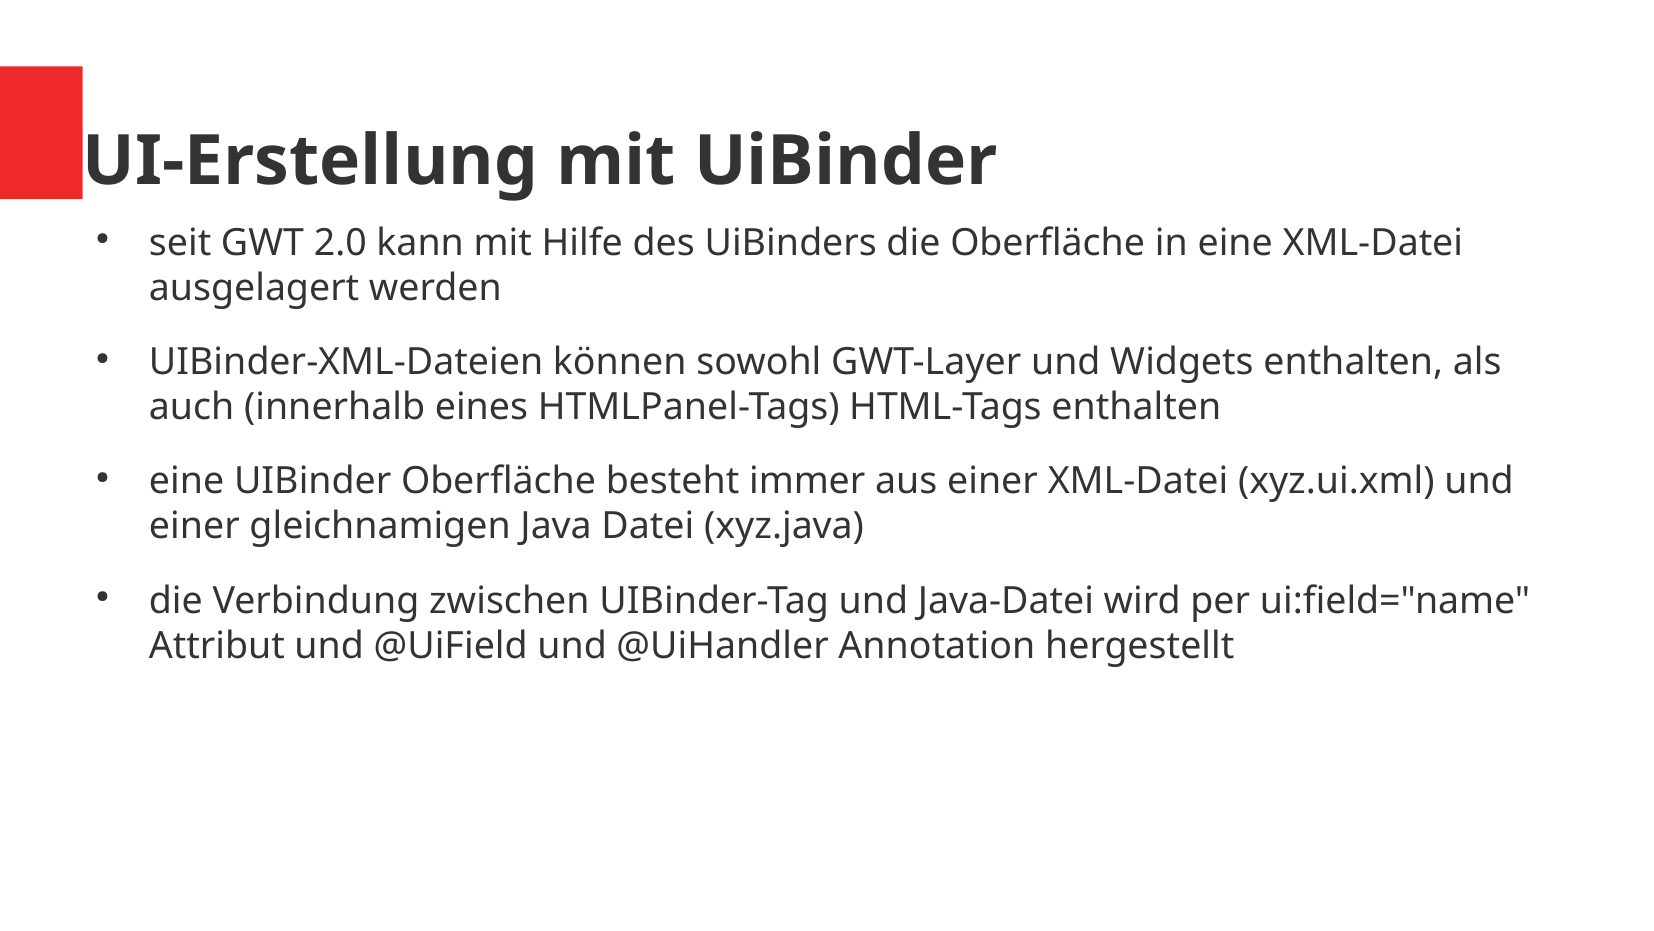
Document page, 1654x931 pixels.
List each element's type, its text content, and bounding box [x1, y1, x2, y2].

title UI-Erstellung mit UiBinder [82, 33, 1571, 196]
list seit GWT 2.0 kann mit Hilfe des UiBinders die Oberfläche in eine XML-Datei ausgelagert werden UIBinder-XML-Dateien können sowohl GWT-Layer und Widgets enthalten, als auch (innerhalb eines HTMLPanel-Tags) HTML-Tags enthalten eine UIBinder Oberfläche besteht immer aus einer XML-Datei (xyz.ui.xml) und einer gleichnamigen Java Datei (xyz.java) die Verbindung zwischen UIBinder-Tag und Java-Datei wird per ui:field="name" Attribut und @UiField und @UiHandler Annotation hergestellt [78, 217, 1567, 804]
